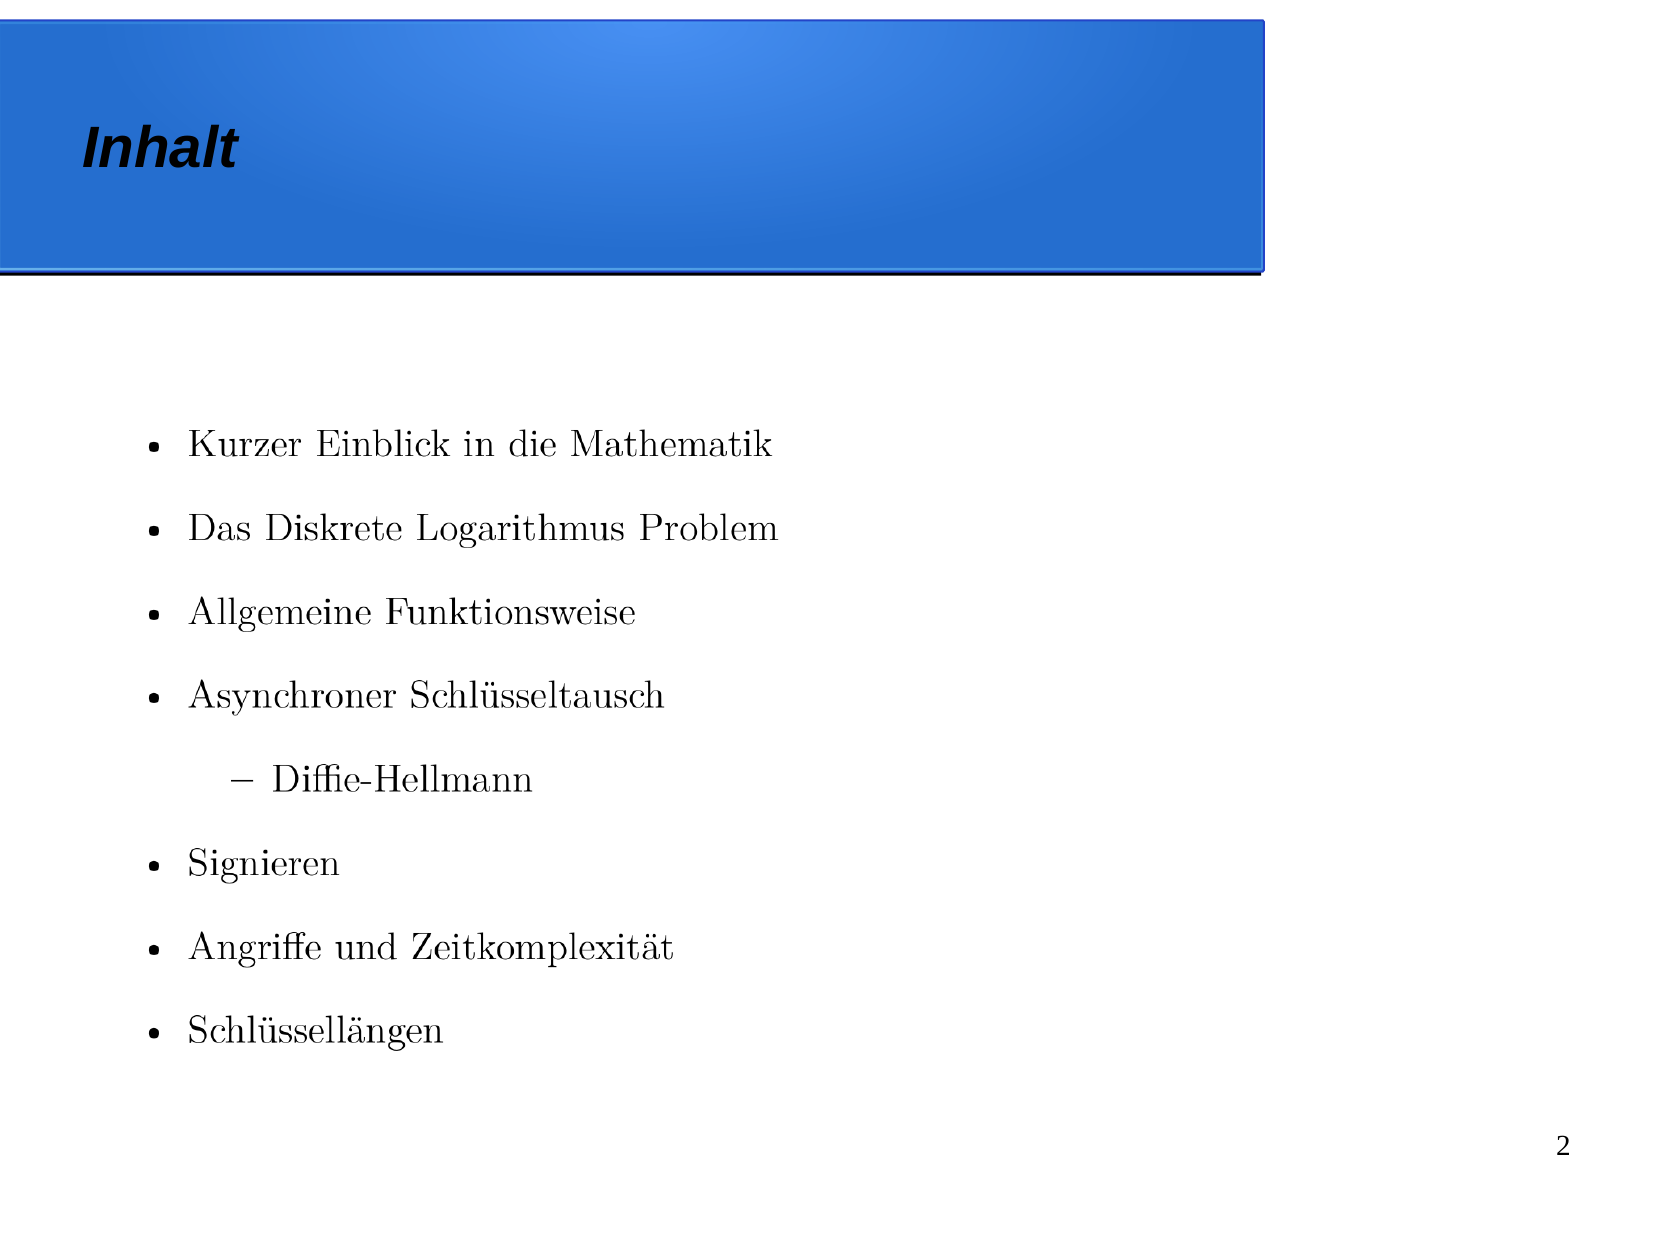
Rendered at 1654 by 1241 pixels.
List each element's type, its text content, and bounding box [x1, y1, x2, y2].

picture [112, 401, 846, 1073]
title Inhalt [82, 47, 1264, 249]
